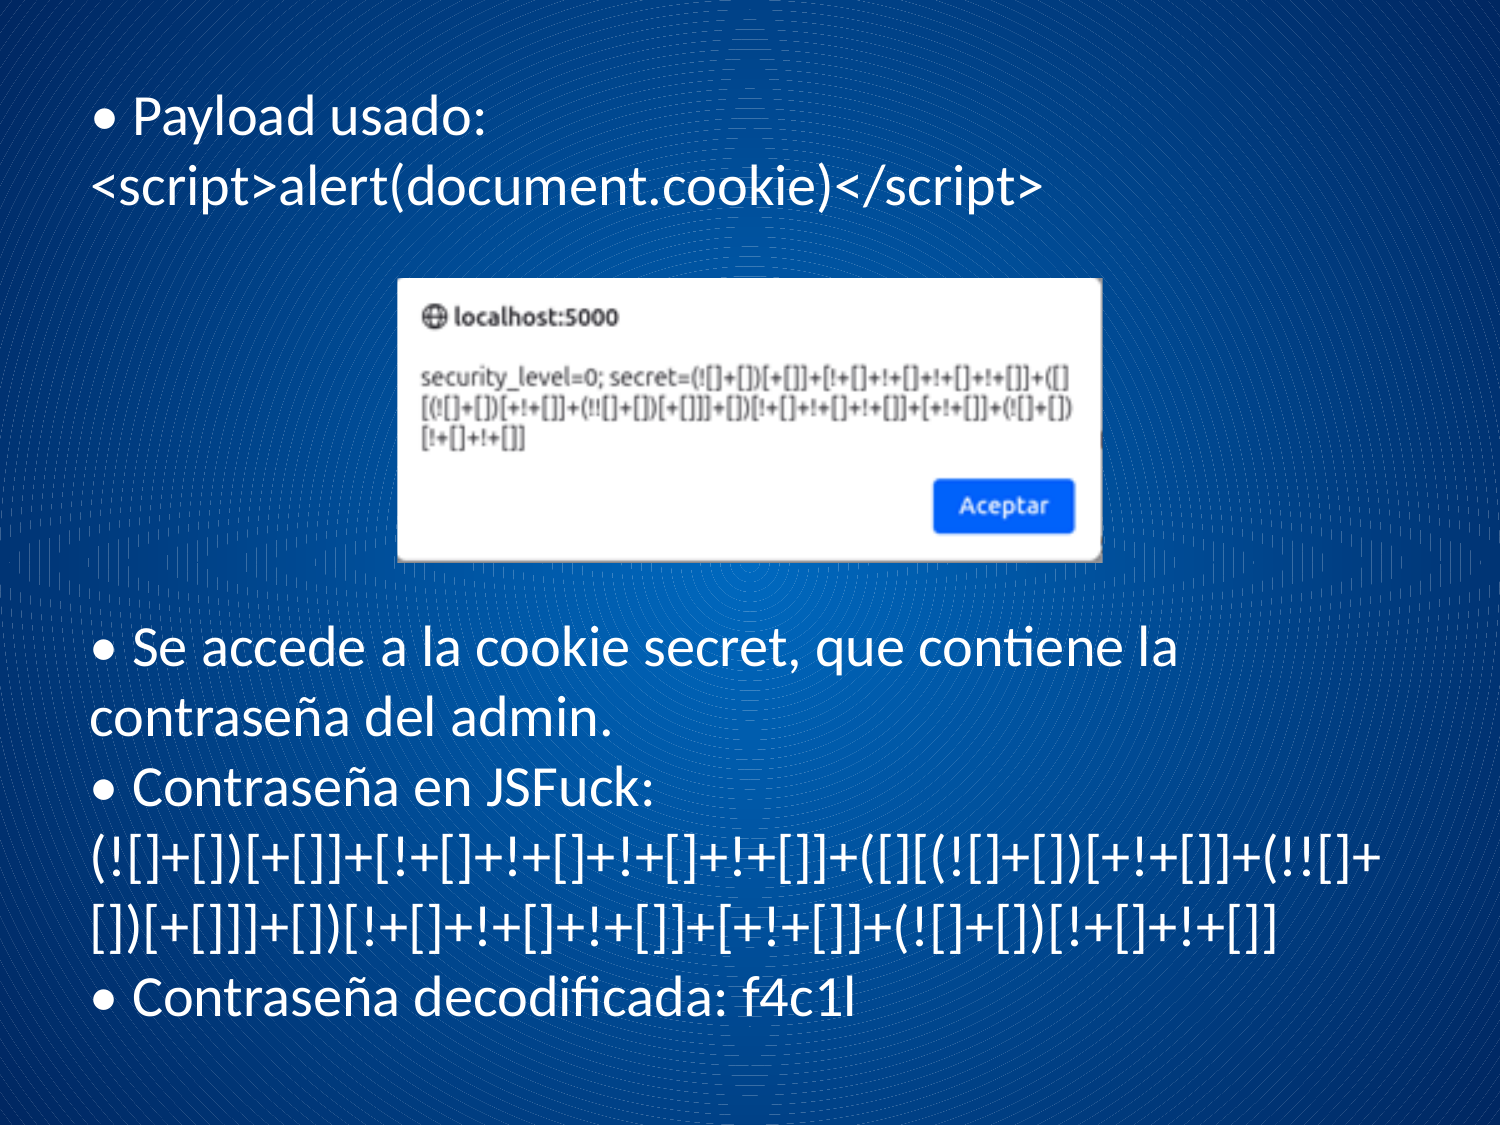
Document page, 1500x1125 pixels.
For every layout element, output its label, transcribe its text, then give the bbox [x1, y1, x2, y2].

list • Payload usado: <script>alert(document.cookie)</script> [75, 70, 1269, 360]
picture [397, 278, 1103, 563]
text_box • Se accede a la cookie secret, que contiene la contraseña del admin. • Contraseña en JSFuck: (![]+[])[+[]]+[!+[]+!+[]+!+[]+!+[]]+([][(![]+[])[+!+[]]+(!![]+[])[+[]]]+[])[!+[]+!+[]+!+[]]+[+!+[]]+(![]+[])[!+[]+!+[]] • Contraseña decodificada: f4c1l [75, 600, 1405, 1036]
